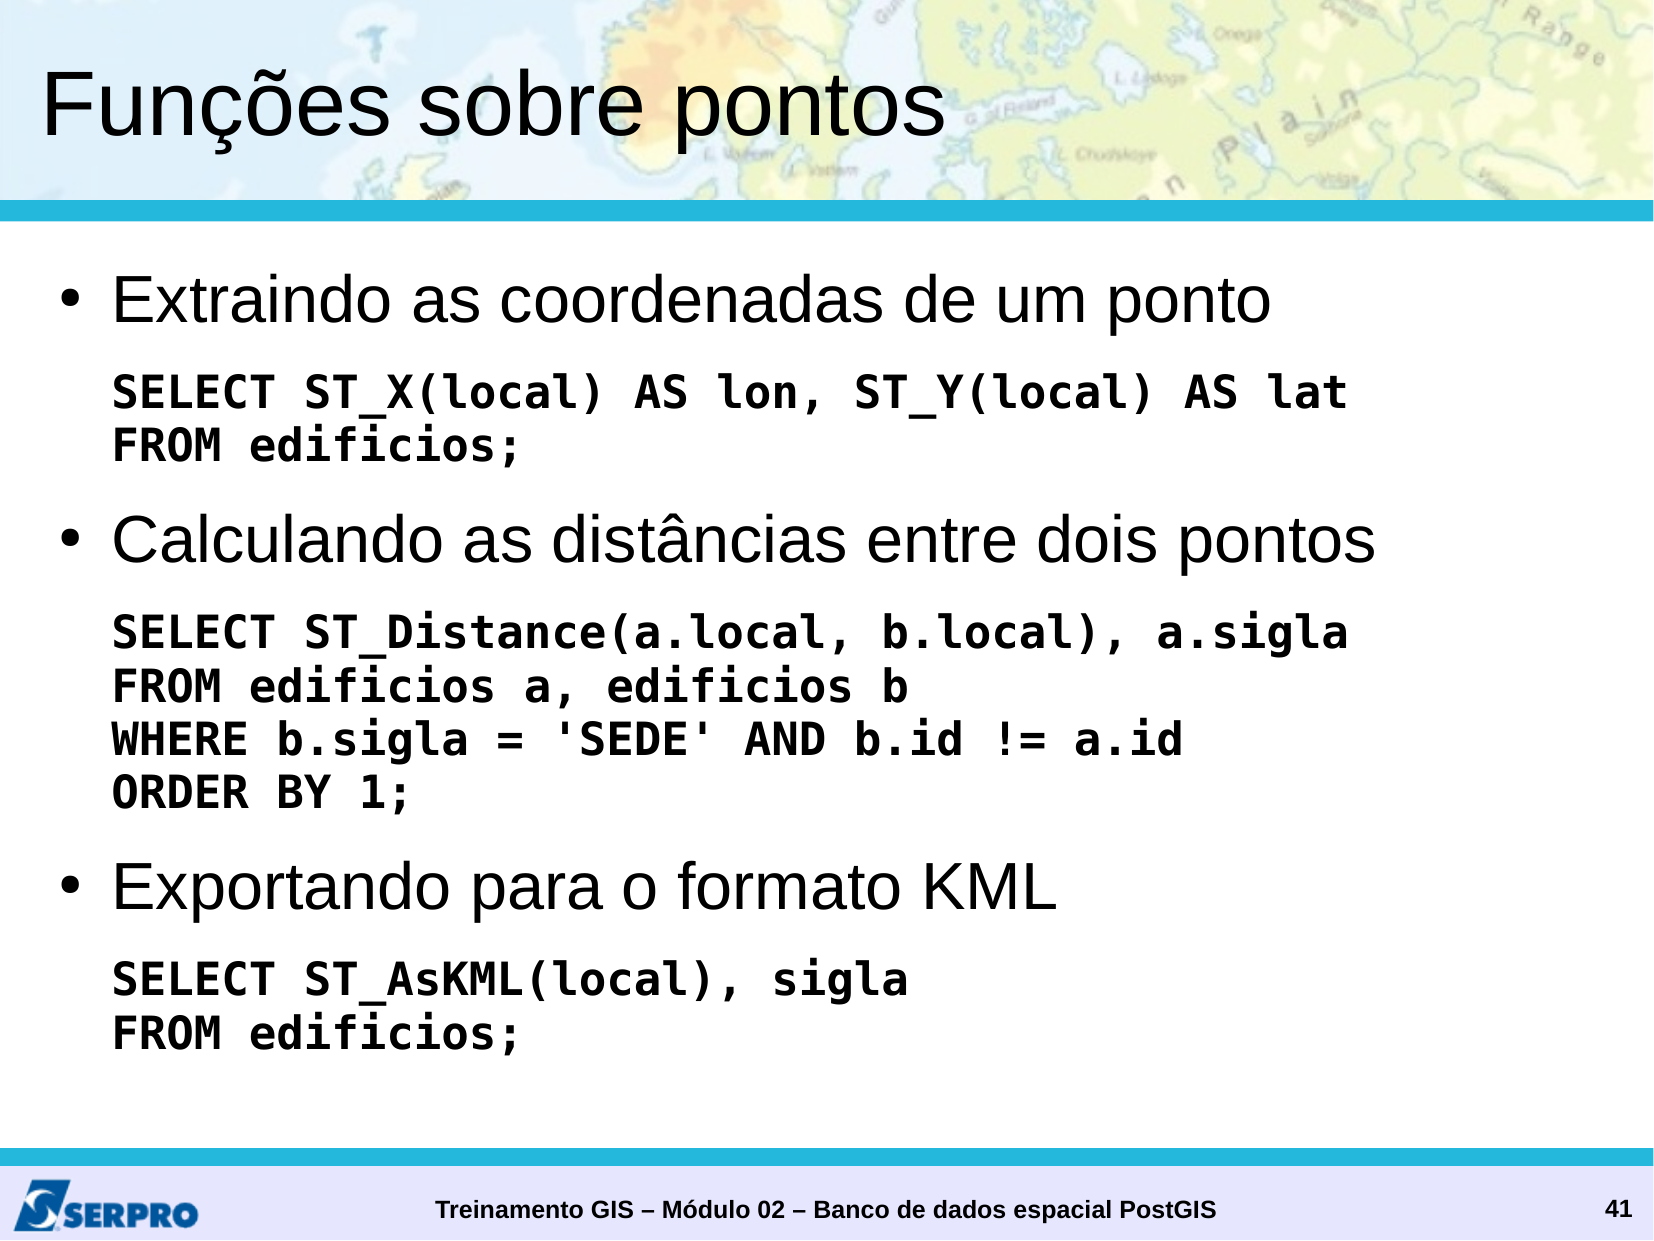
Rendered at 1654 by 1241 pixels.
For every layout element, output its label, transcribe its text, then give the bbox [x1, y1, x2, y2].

title Funções sobre pontos [40, 49, 1614, 159]
list Extraindo as coordenadas de um ponto SELECT ST_X(local) AS lon, ST_Y(local) AS lat FROM edificios; Calculando as distâncias entre dois pontos SELECT ST_Distance(a.local, b.local), a.sigla FROM edificios a, edificios b WHERE b.sigla = 'SEDE' AND b.id != a.id ORDER BY 1; Exportando para o formato KML SELECT ST_AsKML(local), sigla FROM edificios; [40, 261, 1616, 1081]
picture [10, 1177, 201, 1235]
